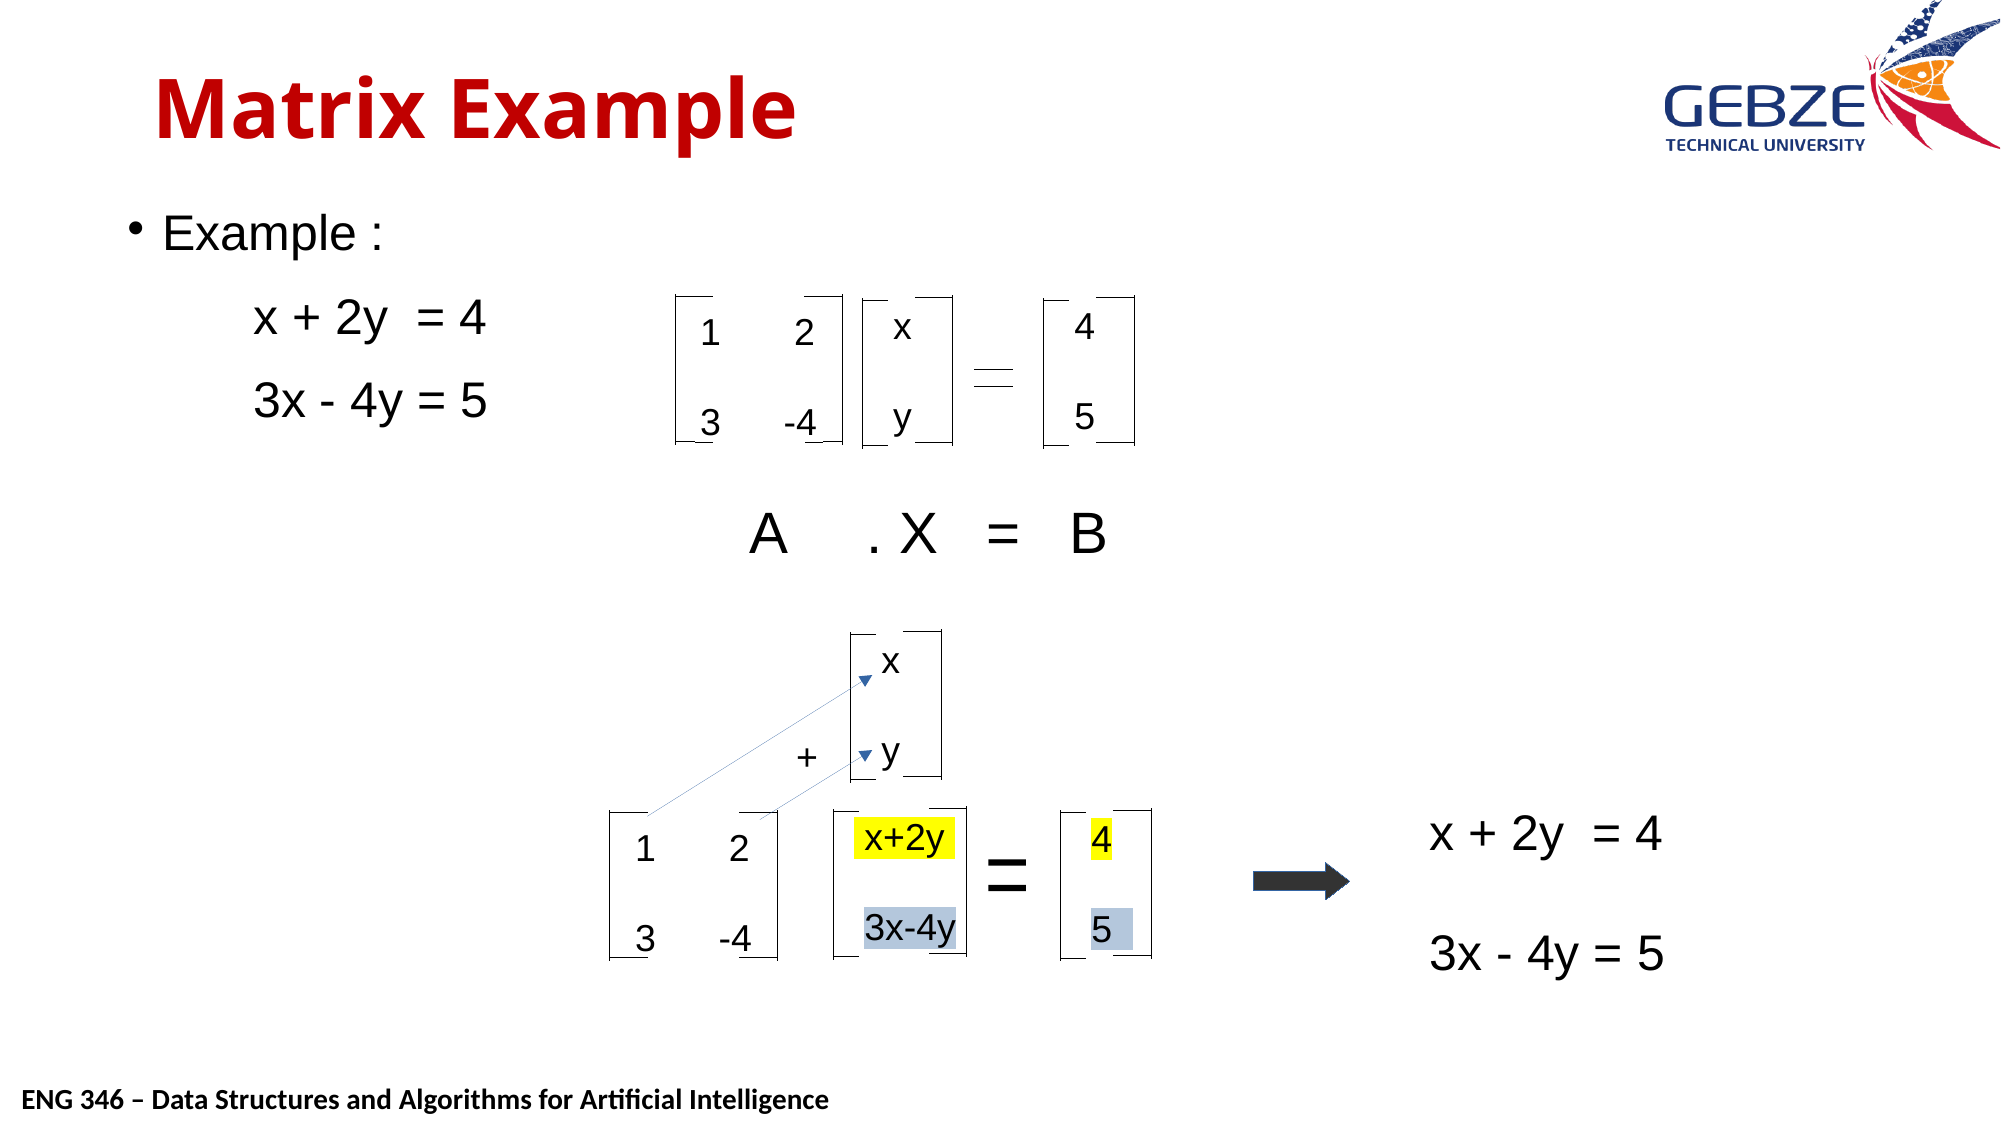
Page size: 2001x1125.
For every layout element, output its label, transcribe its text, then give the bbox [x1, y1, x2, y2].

text_box A . X = B [637, 487, 1200, 600]
picture [1665, 0, 2001, 151]
title Matrix Example [137, 59, 1650, 165]
text_box x y [1044, 301, 1049, 444]
text_box 4 5 [1049, 294, 1237, 444]
text_box x + 2y = 4 3x - 4y = 5 [1401, 792, 1763, 975]
text_box x y [856, 628, 1044, 778]
text_box x y [867, 294, 1049, 444]
text_box [1253, 862, 1350, 900]
text_box Example : x + 2y = 4 3x - 4y = 5 [112, 193, 1950, 1018]
text_box 1 2 3 -4 [609, 816, 797, 966]
text_box 4 5 [1066, 807, 1254, 957]
text_box x+2y 3x-4y [839, 805, 1027, 956]
text_box 1 2 3 -4 [675, 300, 862, 450]
text_box + [781, 725, 856, 782]
